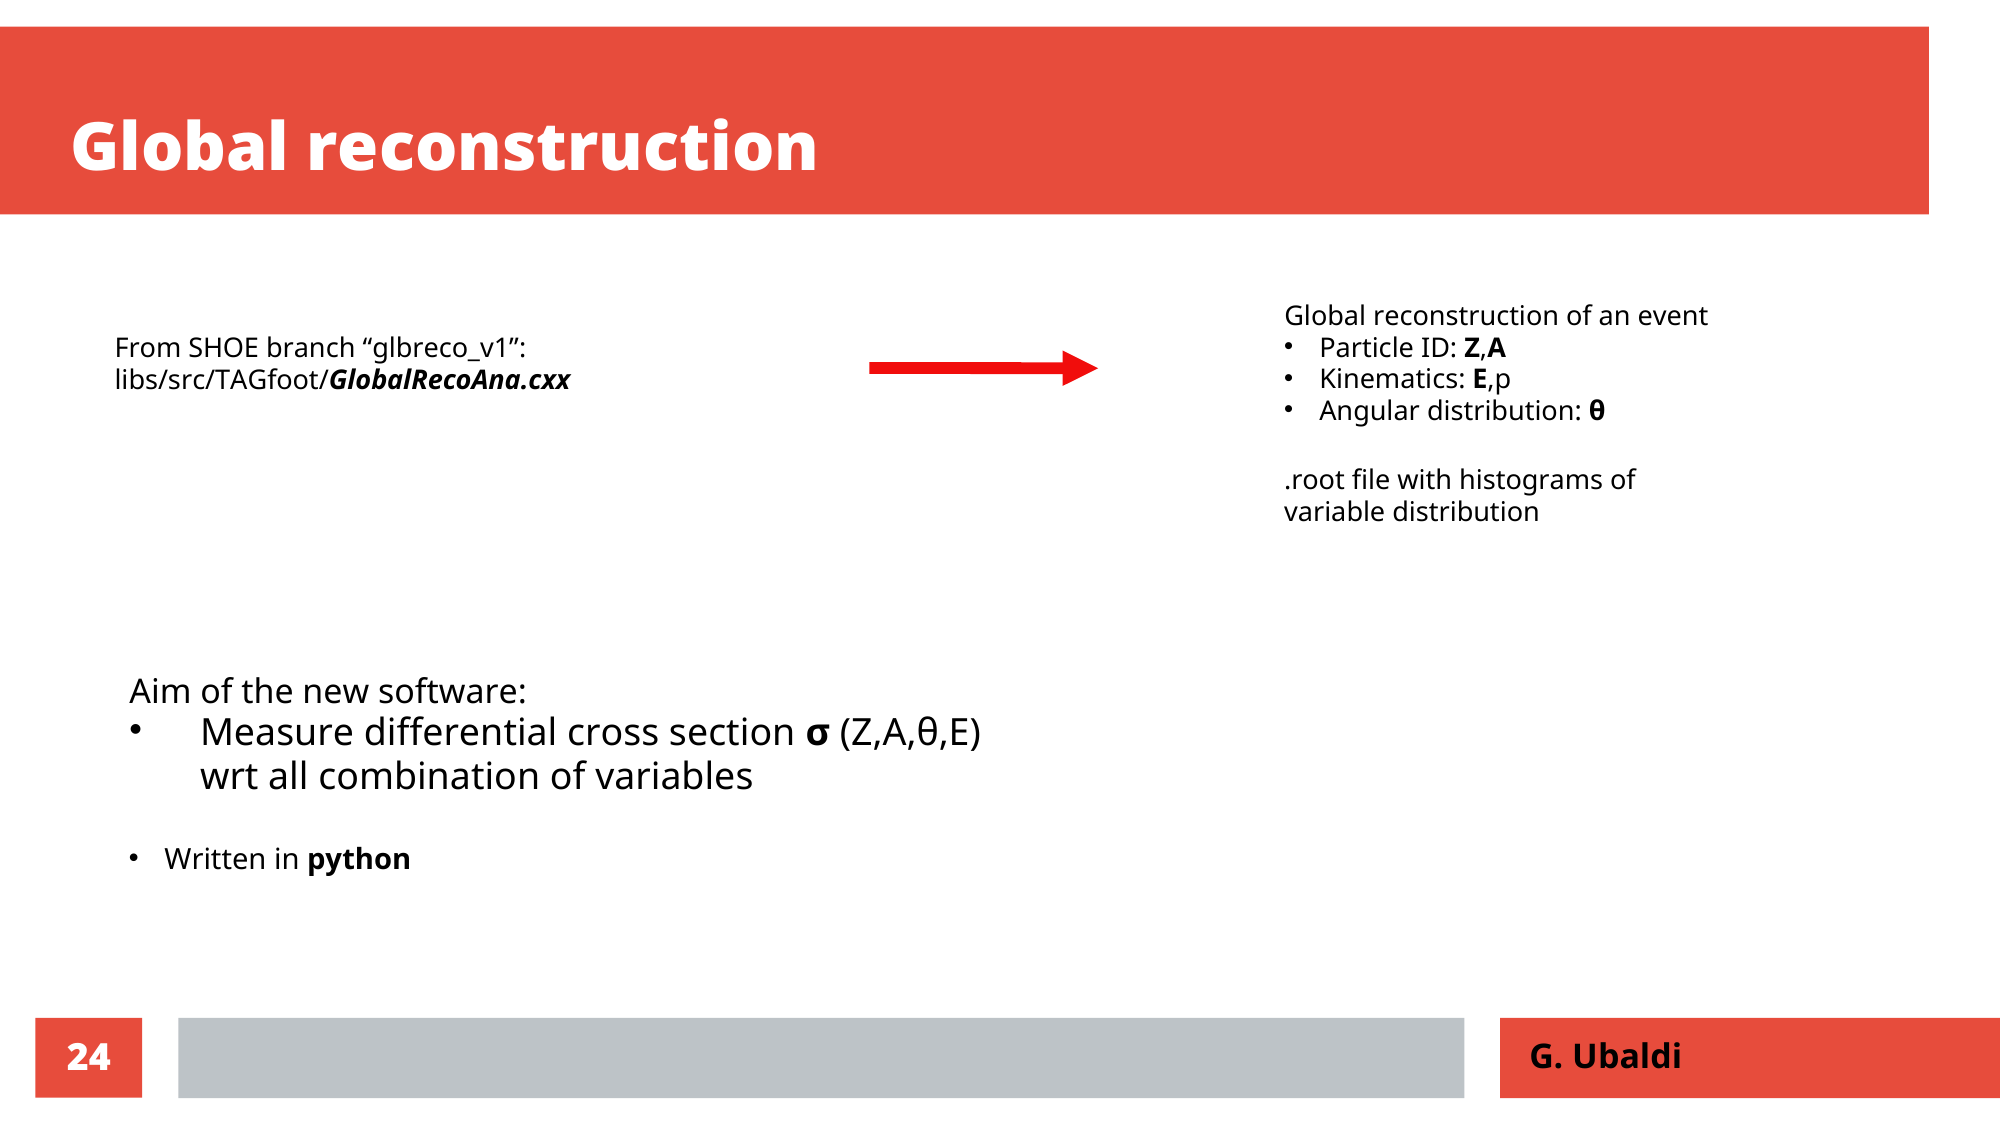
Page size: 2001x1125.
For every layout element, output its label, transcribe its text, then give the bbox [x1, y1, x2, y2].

text_box G. Ubaldi [1514, 1028, 1784, 1082]
text_box Global reconstruction of an event Particle ID: Z,A Kinematics: E,p Angular distribution: θ [1269, 292, 1851, 422]
text_box Aim of the new software: Measure differential cross section σ (Z,A,θ,E) wrt all combination of variables [114, 664, 1307, 797]
text_box From SHOE branch “glbreco_v1”: libs/src/TAGfoot/GlobalRecoAna.cxx [99, 324, 756, 396]
text_box Written in python [114, 834, 643, 911]
text_box Global reconstruction [70, 43, 1926, 186]
text_box .root file with histograms of variable distribution [1269, 456, 1755, 557]
